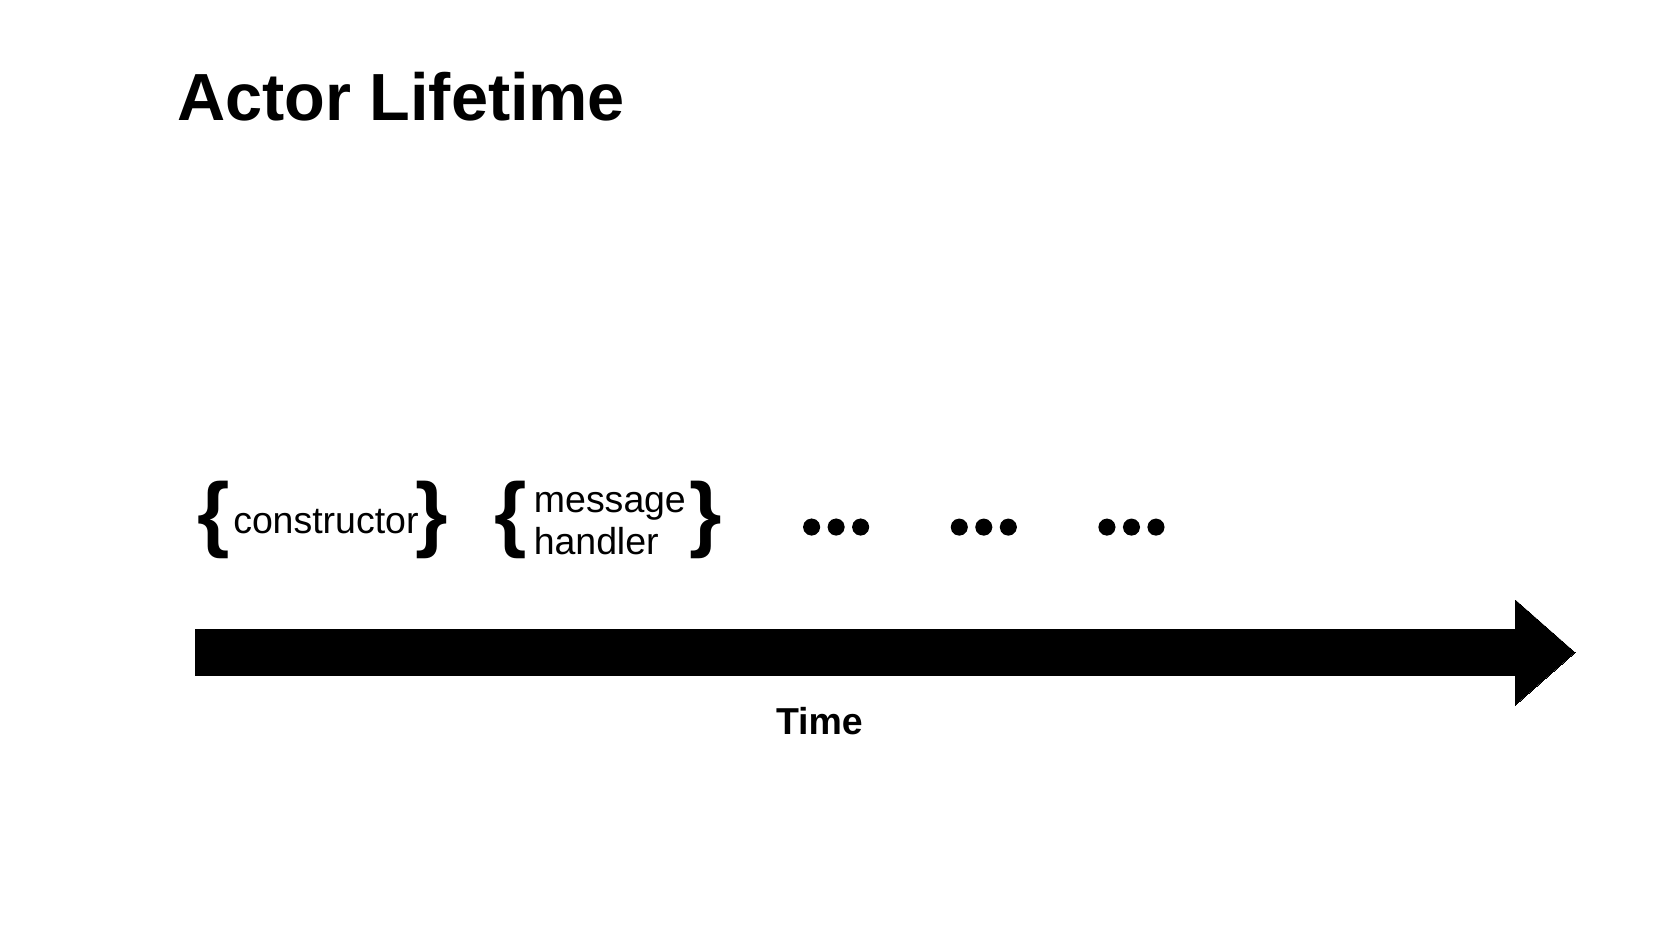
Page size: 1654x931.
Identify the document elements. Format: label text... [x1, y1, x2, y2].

text_box { } [480, 458, 757, 567]
text_box Time [761, 693, 1347, 751]
text_box message handler [519, 471, 757, 571]
picture [757, 448, 1211, 646]
text_box constructor [218, 491, 480, 549]
text_box [195, 600, 1576, 706]
text_box { } [182, 458, 480, 567]
list Actor Lifetime [106, 60, 1654, 151]
